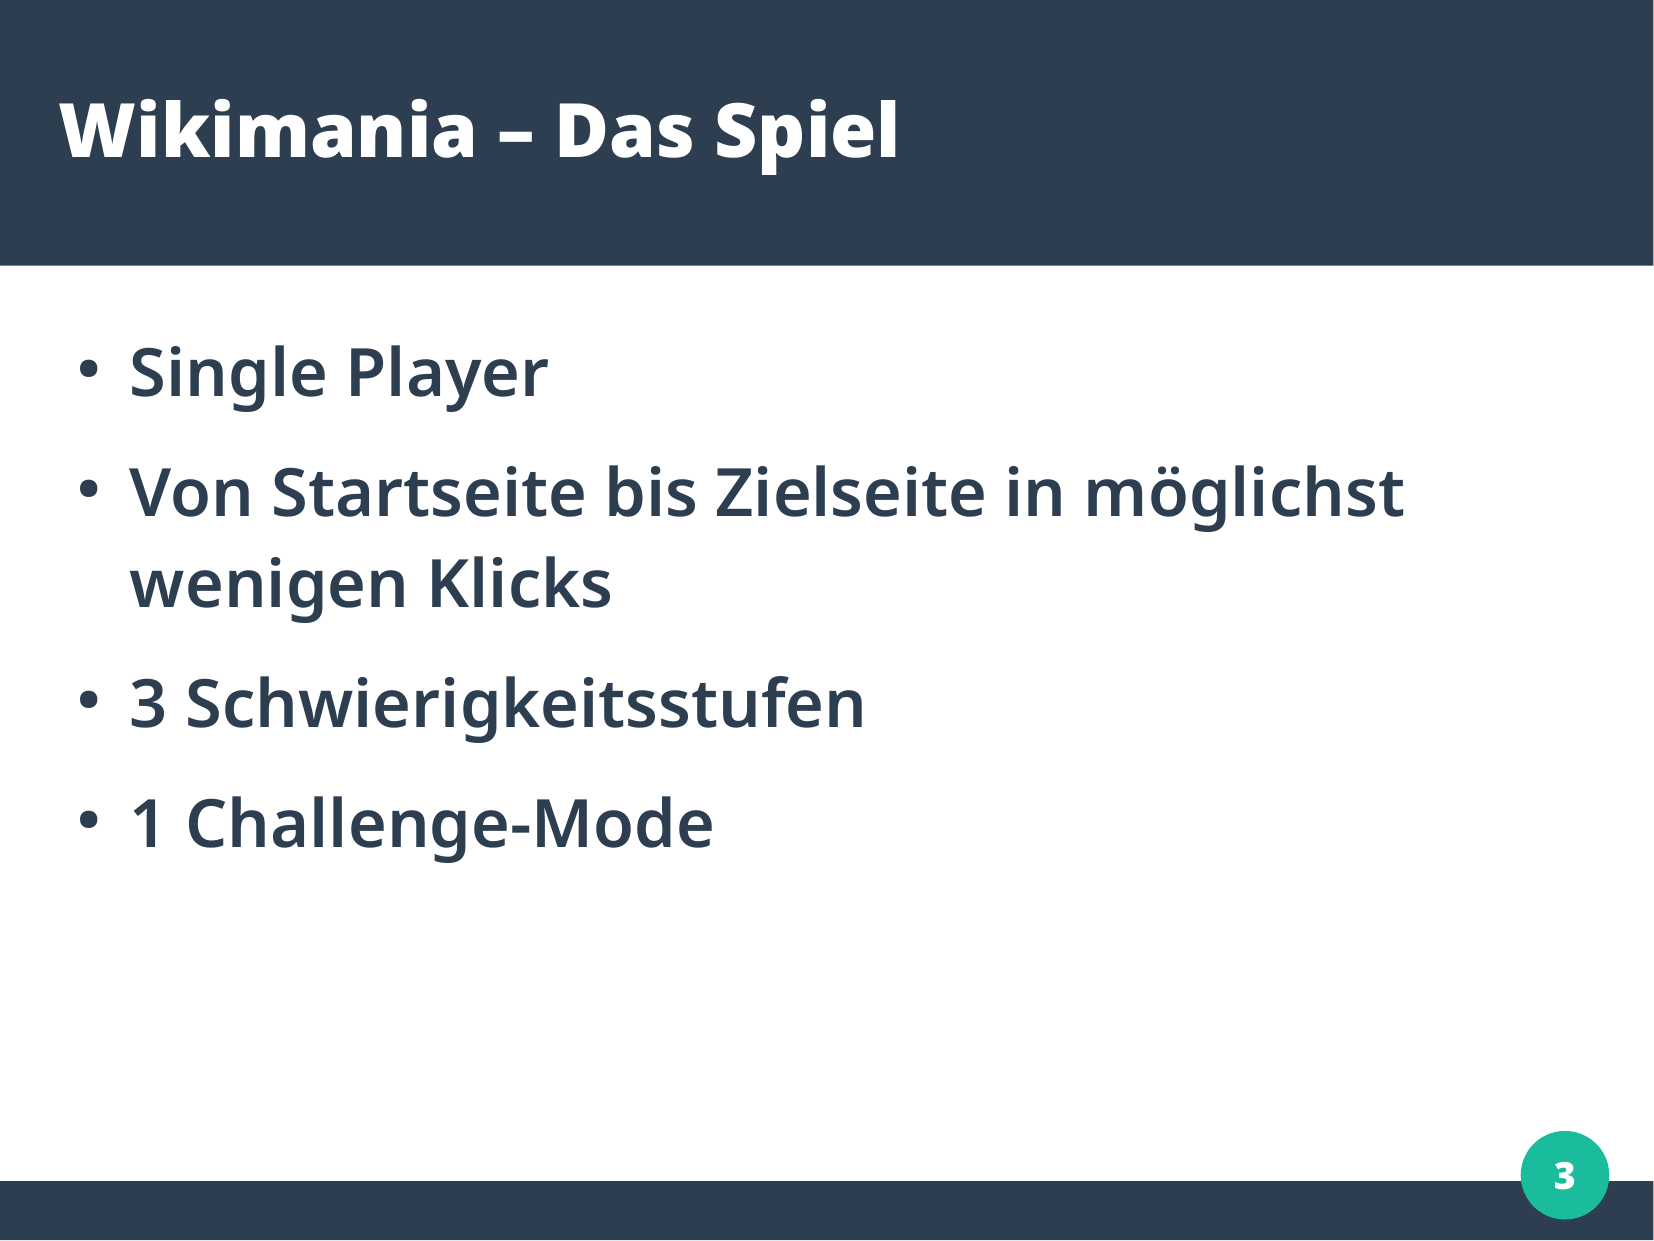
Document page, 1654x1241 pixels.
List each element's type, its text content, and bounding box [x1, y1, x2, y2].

title Wikimania – Das Spiel [59, 49, 1595, 207]
list Single Player Von Startseite bis Zielseite in möglichst wenigen Klicks 3 Schwierigkeitsstufen 1 Challenge-Mode [59, 324, 1595, 1152]
